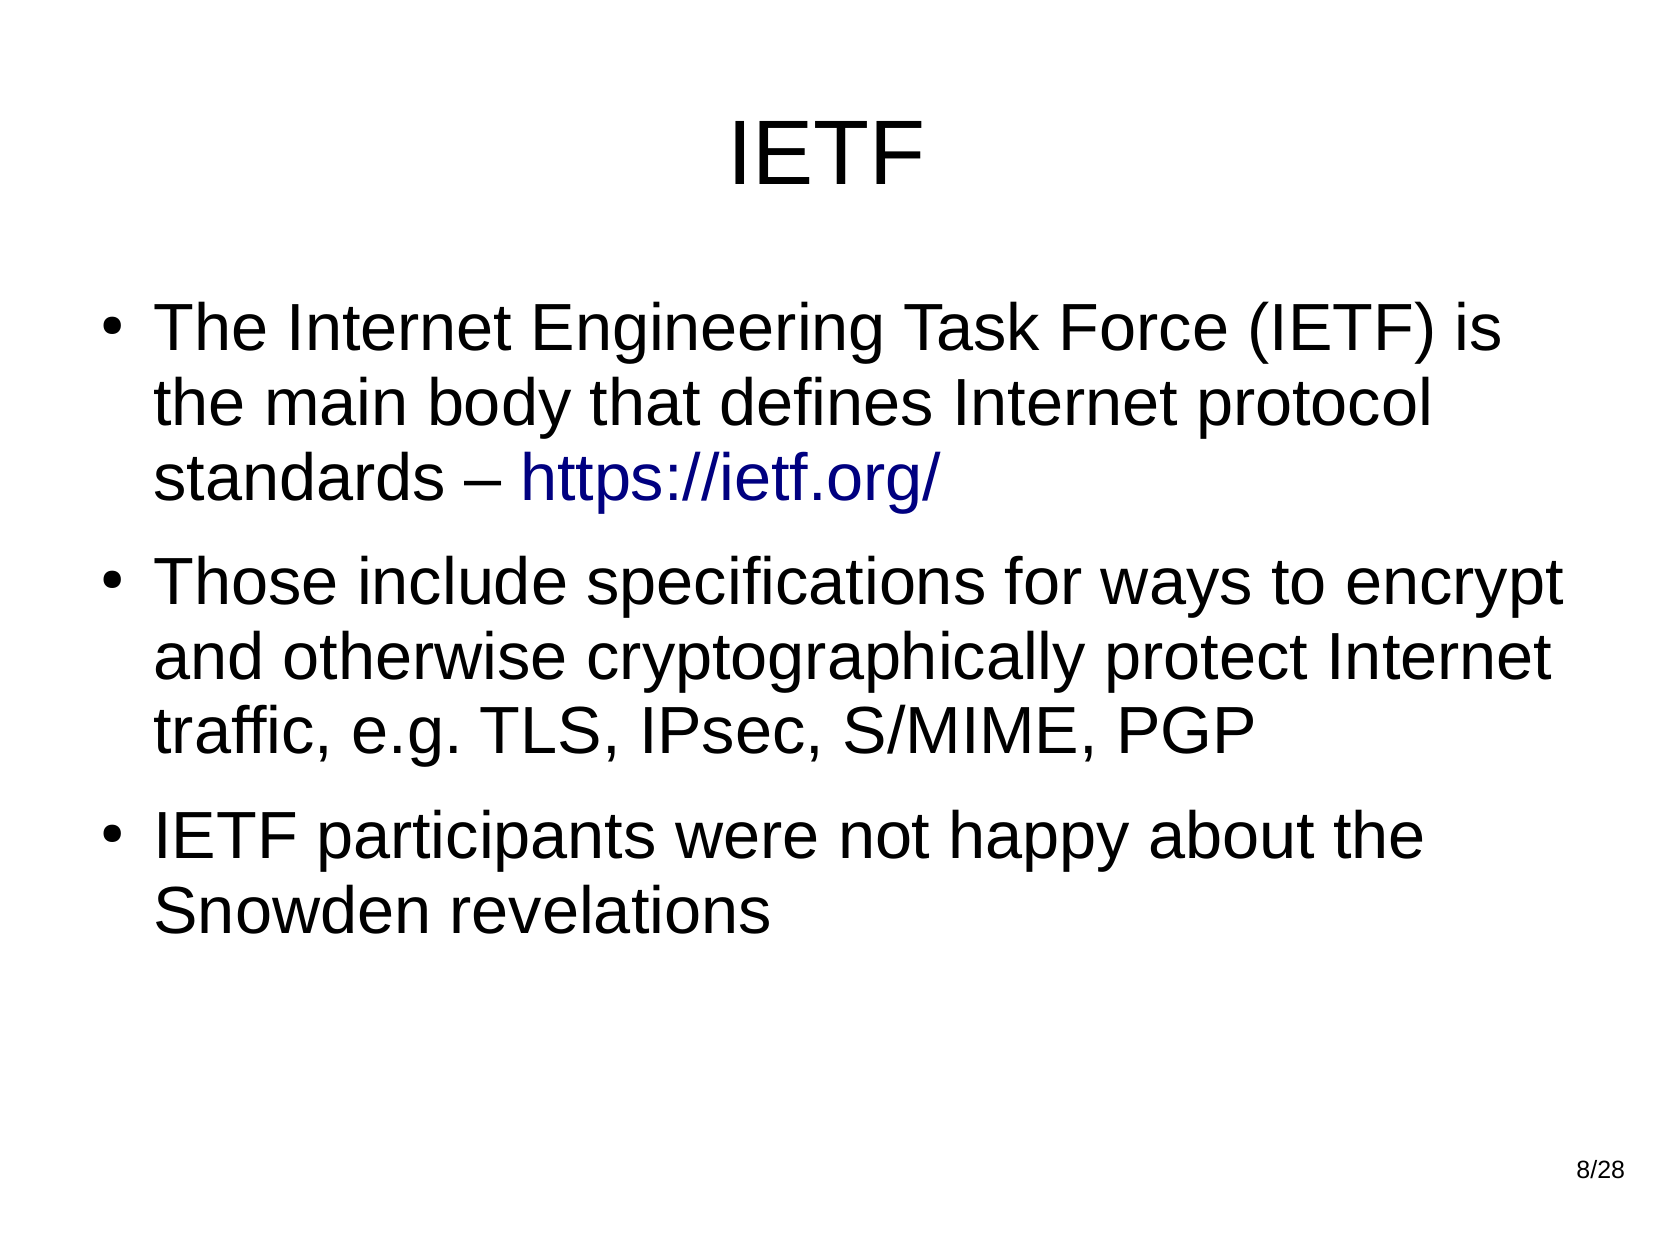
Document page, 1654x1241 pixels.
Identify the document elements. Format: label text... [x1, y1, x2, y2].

list The Internet Engineering Task Force (IETF) is the main body that defines Internet protocol standards – https://ietf.org/ Those include specifications for ways to encrypt and otherwise cryptographically protect Internet traffic, e.g. TLS, IPsec, S/MIME, PGP IETF participants were not happy about the Snowden revelations [82, 290, 1571, 1010]
title IETF [82, 49, 1571, 257]
